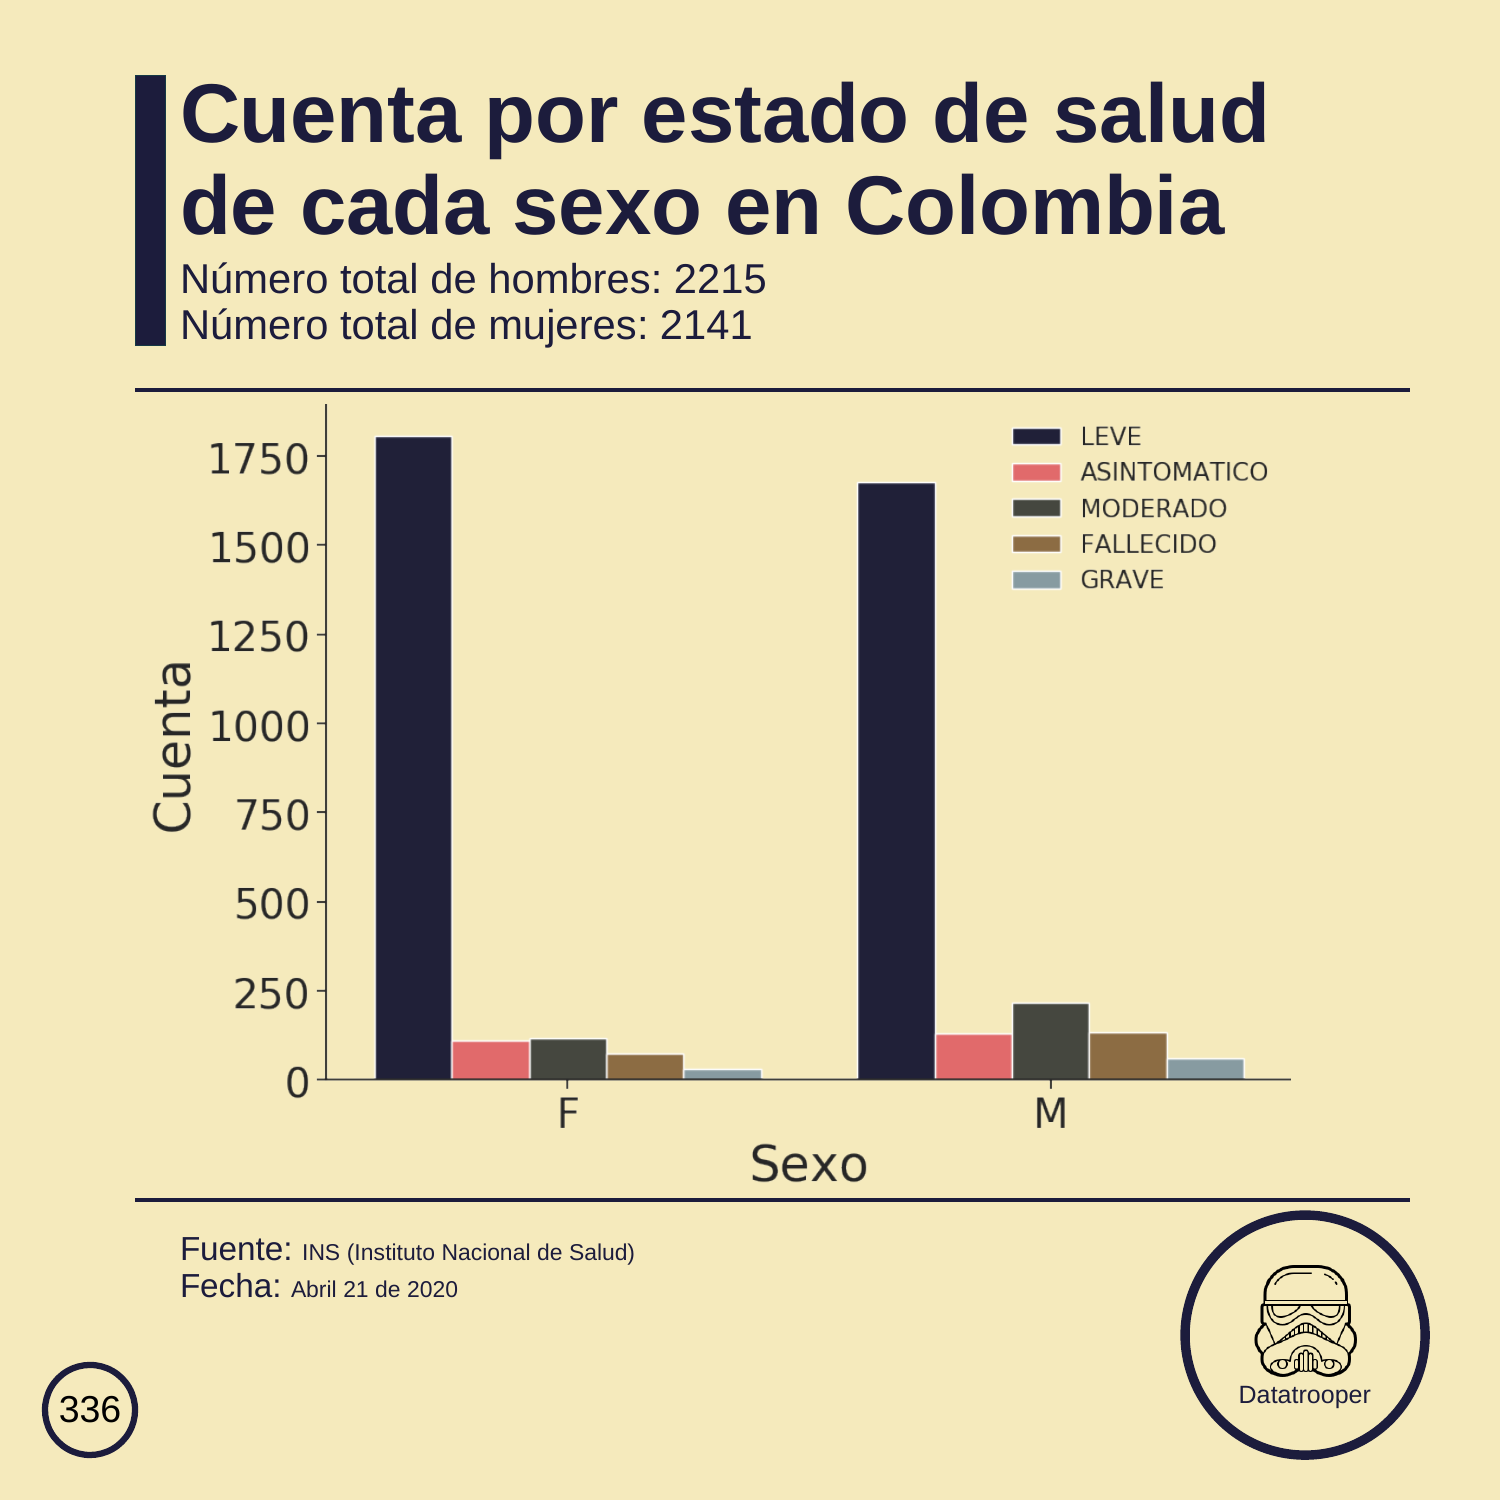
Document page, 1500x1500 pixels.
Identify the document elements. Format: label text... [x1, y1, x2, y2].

text_box [135, 75, 166, 346]
text_box [1185, 1215, 1426, 1456]
text_box 336 [45, 1364, 136, 1456]
picture [1230, 1245, 1381, 1379]
title Fuente: INS (Instituto Nacional de Salud) Fecha: Abril 21 de 2020 [180, 1202, 1201, 1342]
text_box Datatrooper [1230, 1379, 1381, 1411]
title Número total de hombres: 2215 Número total de mujeres: 2141 [180, 254, 1351, 350]
title Cuenta por estado de salud de cada sexo en Colombia [180, 64, 1351, 254]
picture [150, 404, 1291, 1192]
title Fuente: INS (Instituto Nacional de Salud) Fecha: Abril 21 de 2020 [180, 1193, 1201, 1198]
